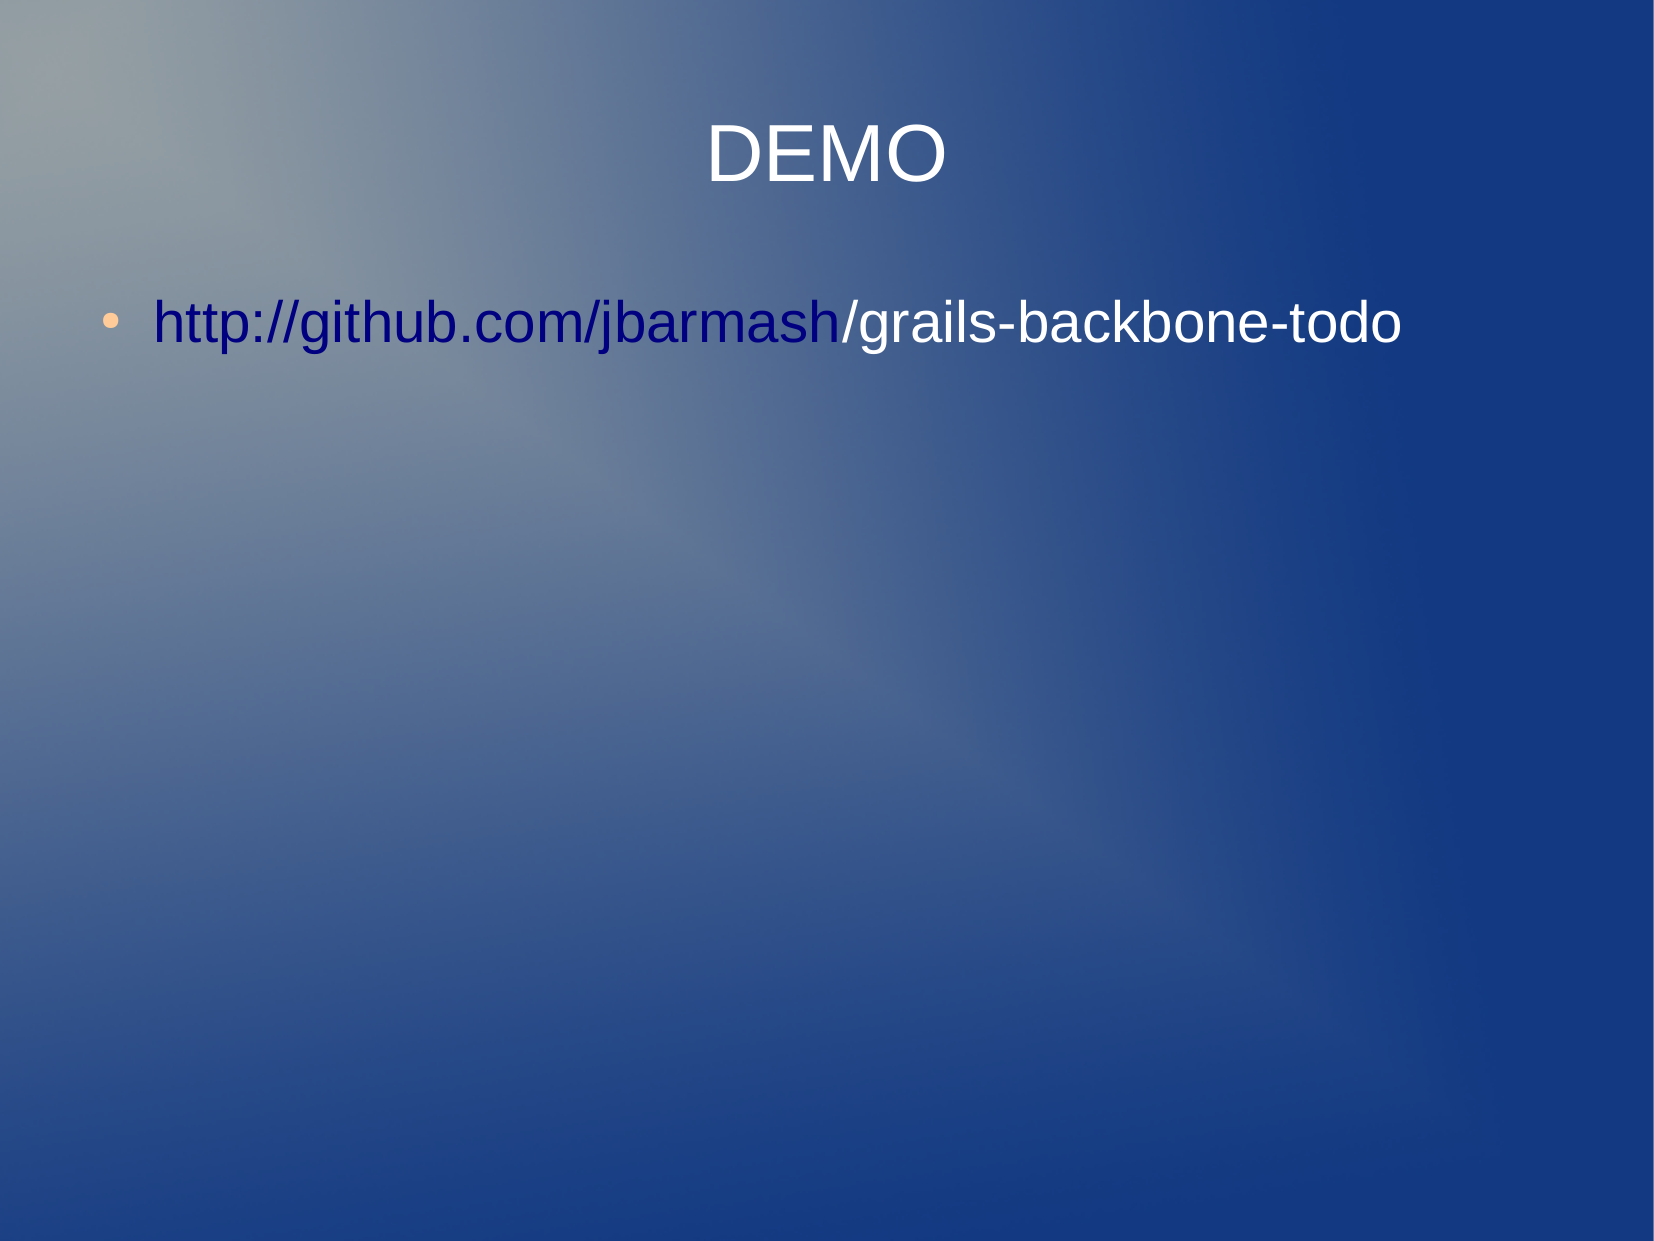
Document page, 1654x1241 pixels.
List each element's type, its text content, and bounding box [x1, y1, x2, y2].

title DEMO [82, 49, 1571, 257]
picture [0, 0, 1654, 1241]
list http://github.com/jbarmash/grails-backbone-todo [82, 290, 1571, 1010]
